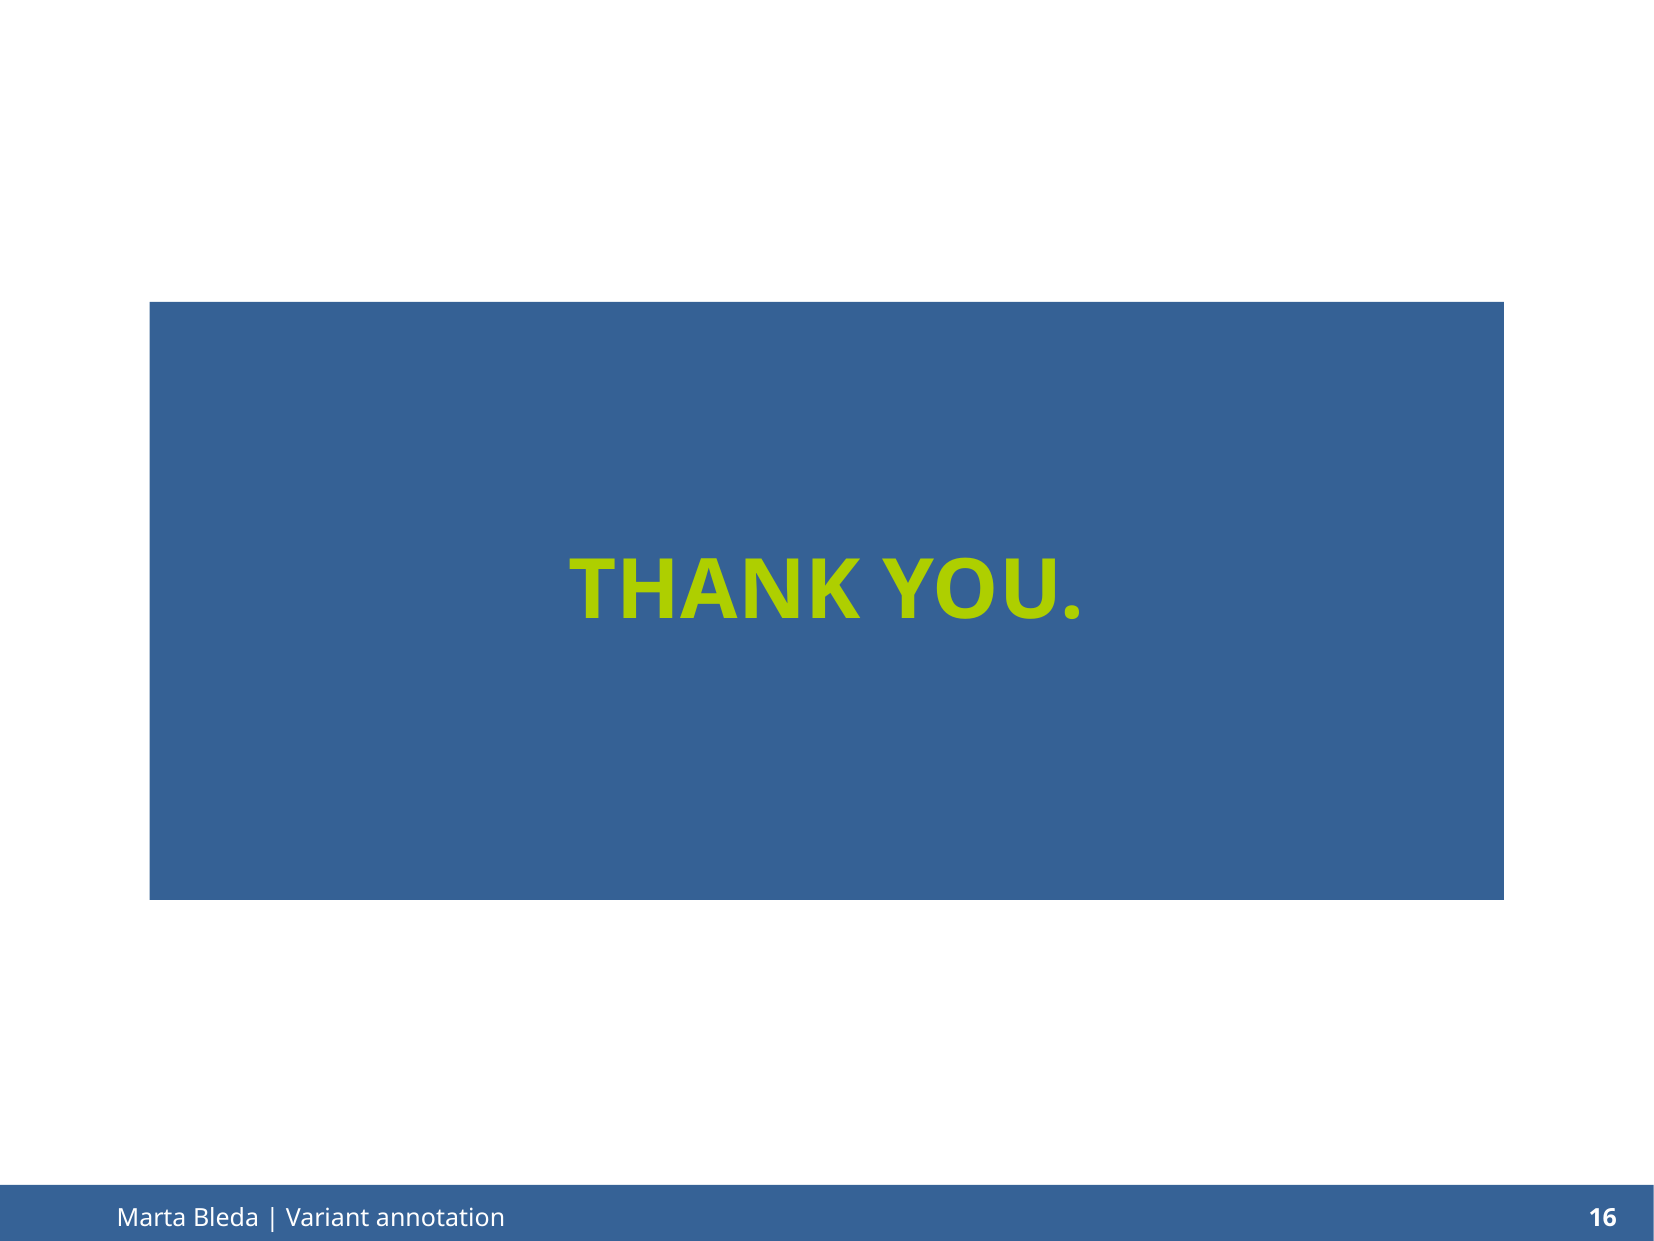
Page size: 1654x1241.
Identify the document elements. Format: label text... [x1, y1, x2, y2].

title THANK YOU. [219, 482, 1435, 690]
